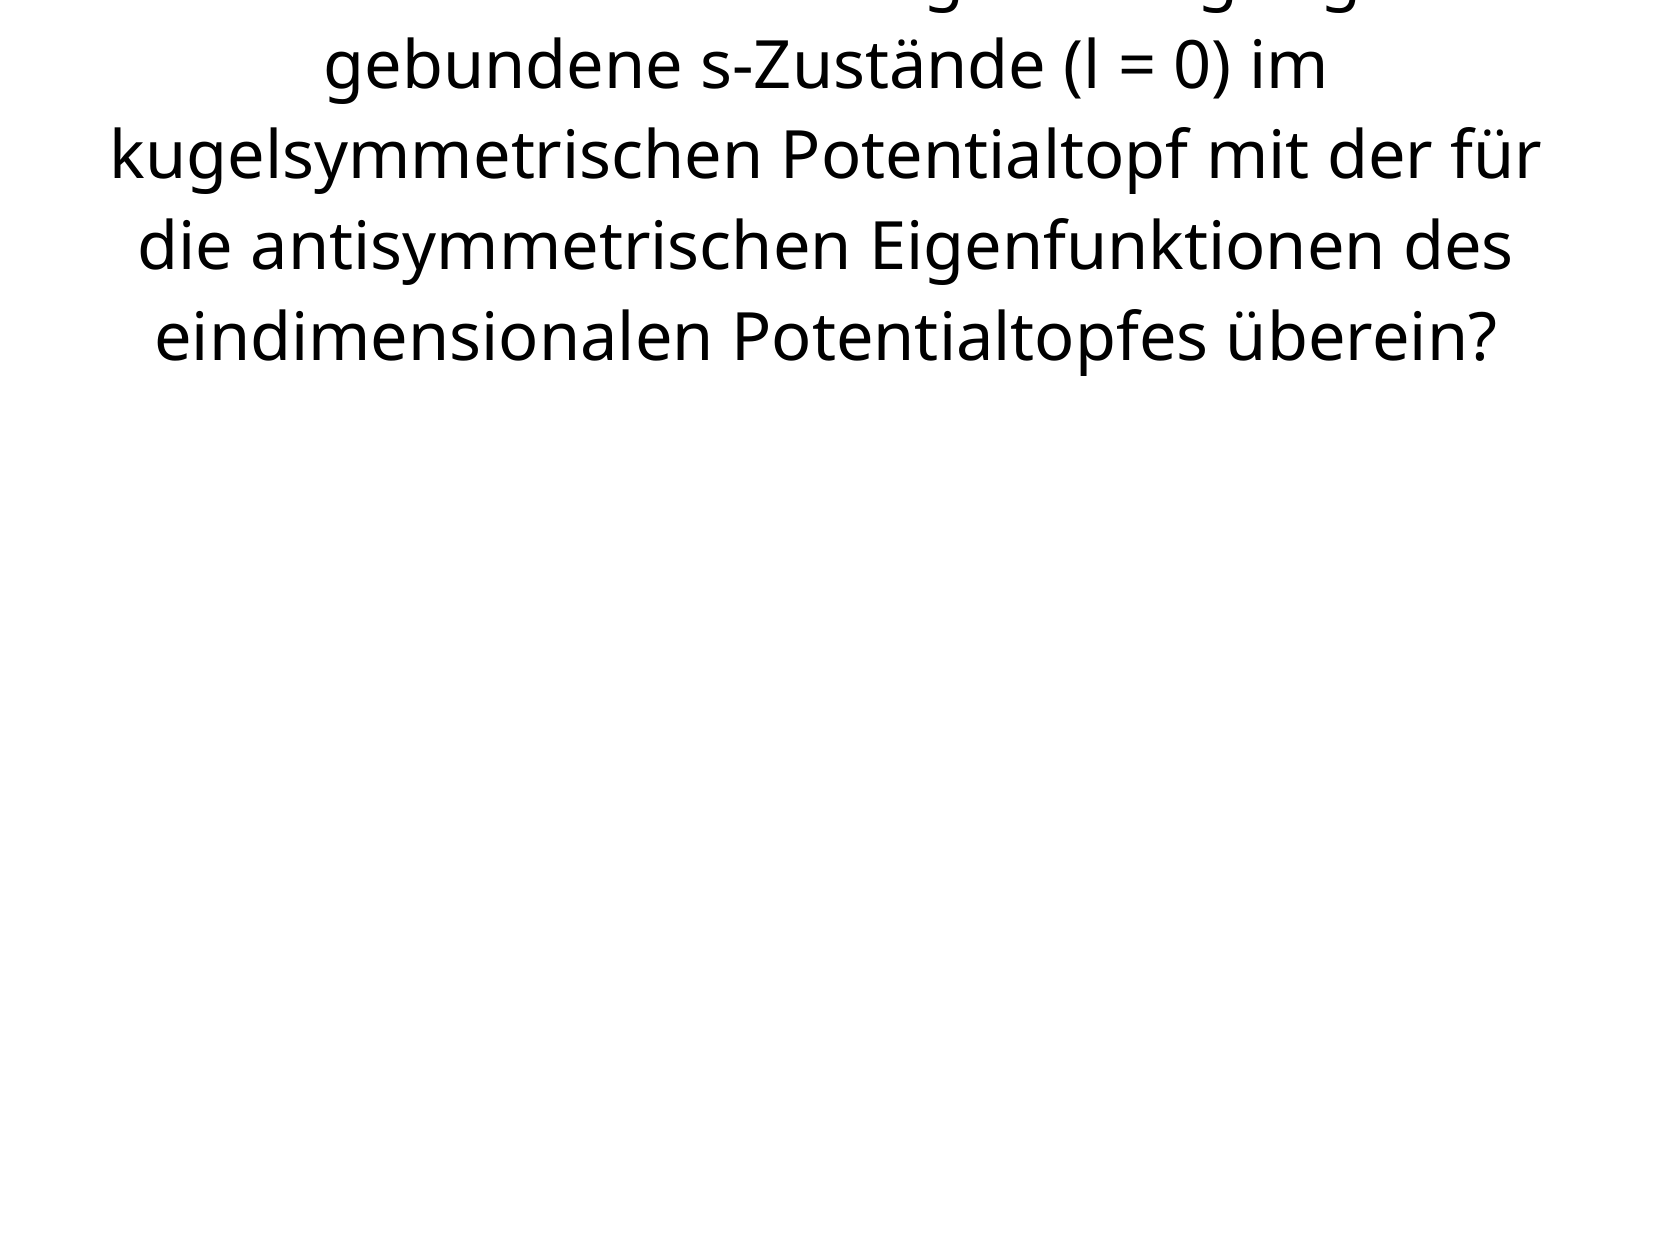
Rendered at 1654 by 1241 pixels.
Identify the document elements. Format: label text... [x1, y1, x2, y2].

title Warum stimmt die Energiebedingung für gebundene s-Zustände (l = 0) im kugelsymmetrischen Potentialtopf mit der für die antisymmetrischen Eigenfunktionen des eindimensionalen Potentialtopfes überein? [82, 0, 1571, 375]
